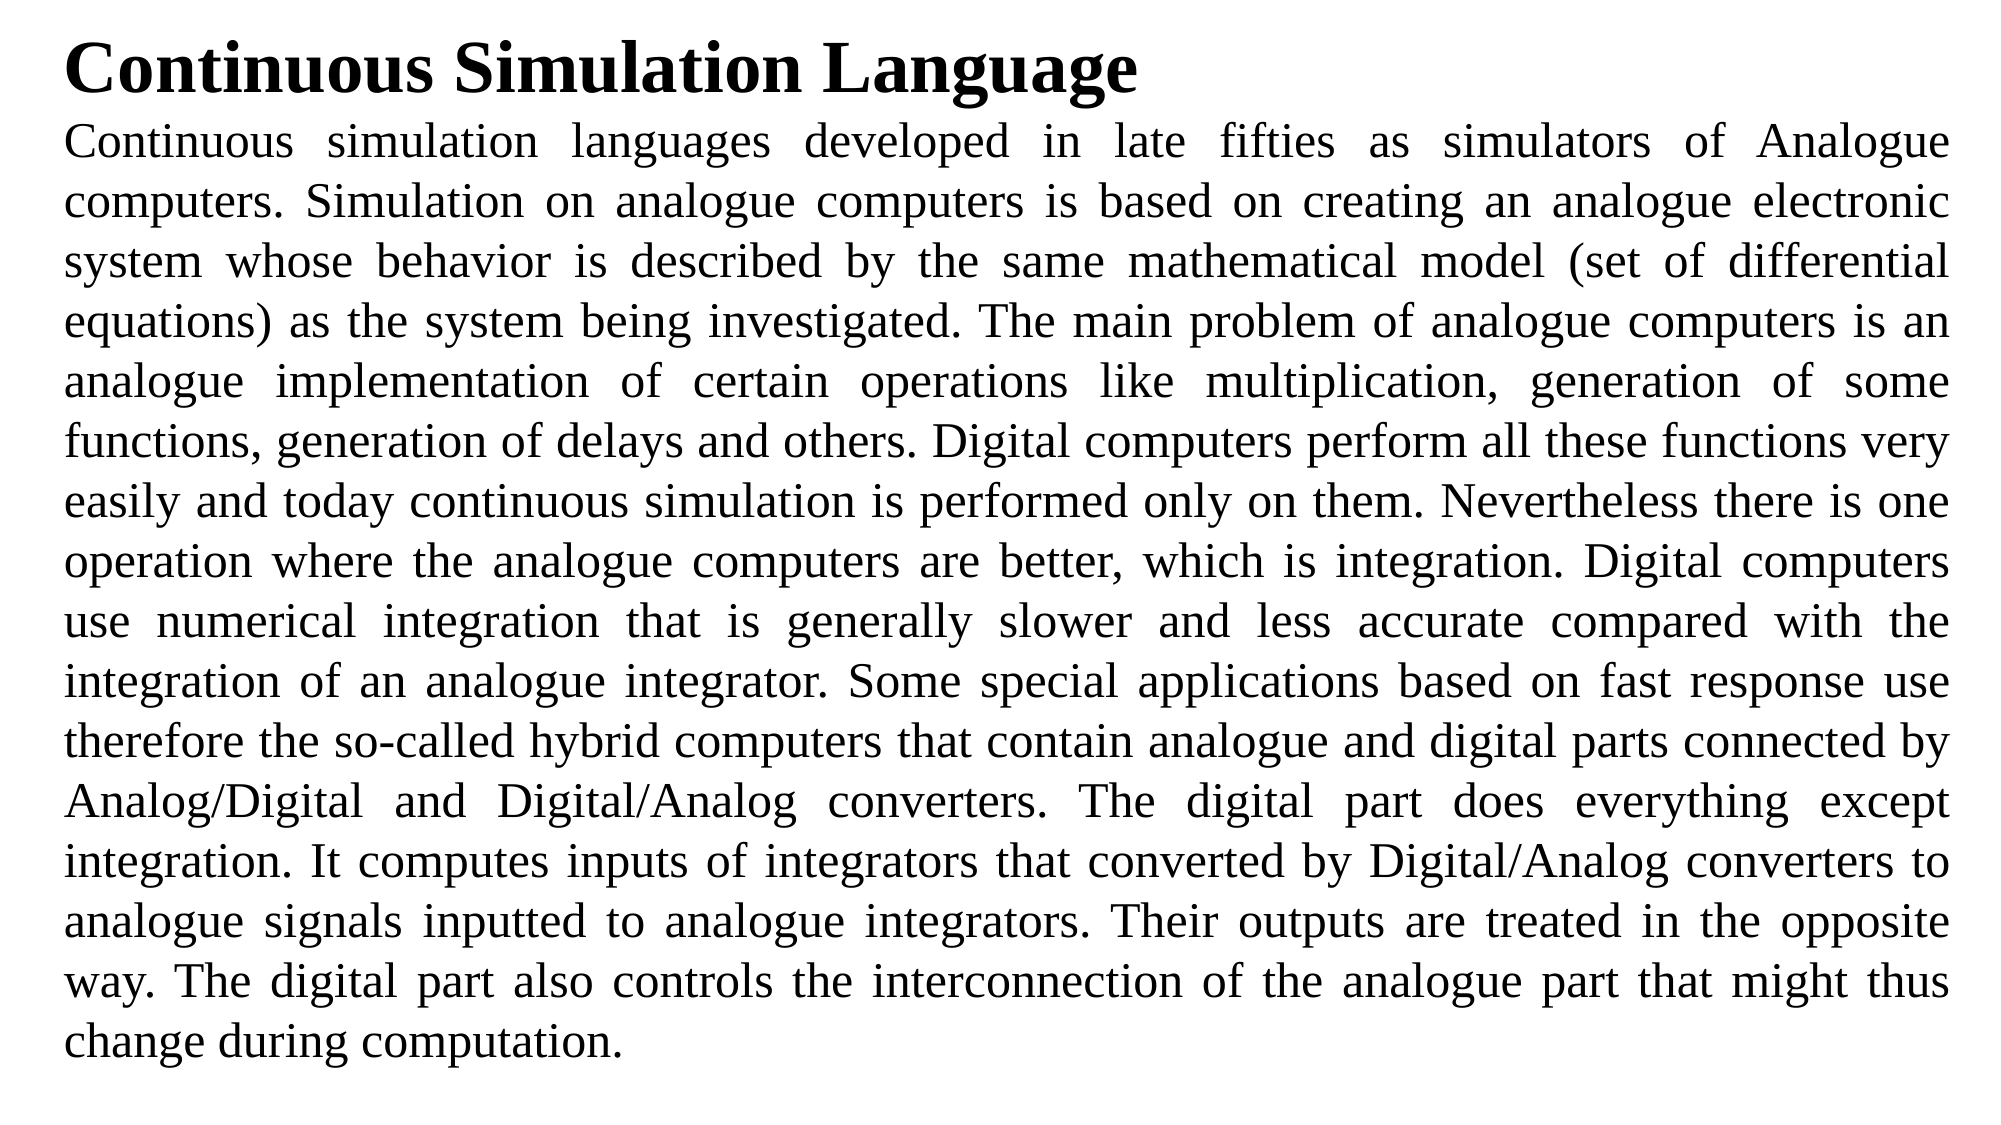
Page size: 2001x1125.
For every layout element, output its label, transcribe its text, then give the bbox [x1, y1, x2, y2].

text_box Continuous Simulation Language Continuous simulation languages developed in late fifties as simulators of Analogue computers. Simulation on analogue computers is based on creating an analogue electronic system whose behavior is described by the same mathematical model (set of differential equations) as the system being investigated. The main problem of analogue computers is an analogue implementation of certain operations like multiplication, generation of some functions, generation of delays and others. Digital computers perform all these functions very easily and today continuous simulation is performed only on them. Nevertheless there is one operation where the analogue computers are better, which is integration. Digital computers use numerical integration that is generally slower and less accurate compared with the integration of an analogue integrator. Some special applications based on fast response use therefore the so-called hybrid computers that contain analogue and digital parts connected by Analog/Digital and Digital/Analog converters. The digital part does everything except integration. It computes inputs of integrators that converted by Digital/Analog converters to analogue signals inputted to analogue integrators. Their outputs are treated in the opposite way. The digital part also controls the interconnection of the analogue part that might thus change during computation. [49, 10, 1973, 1075]
